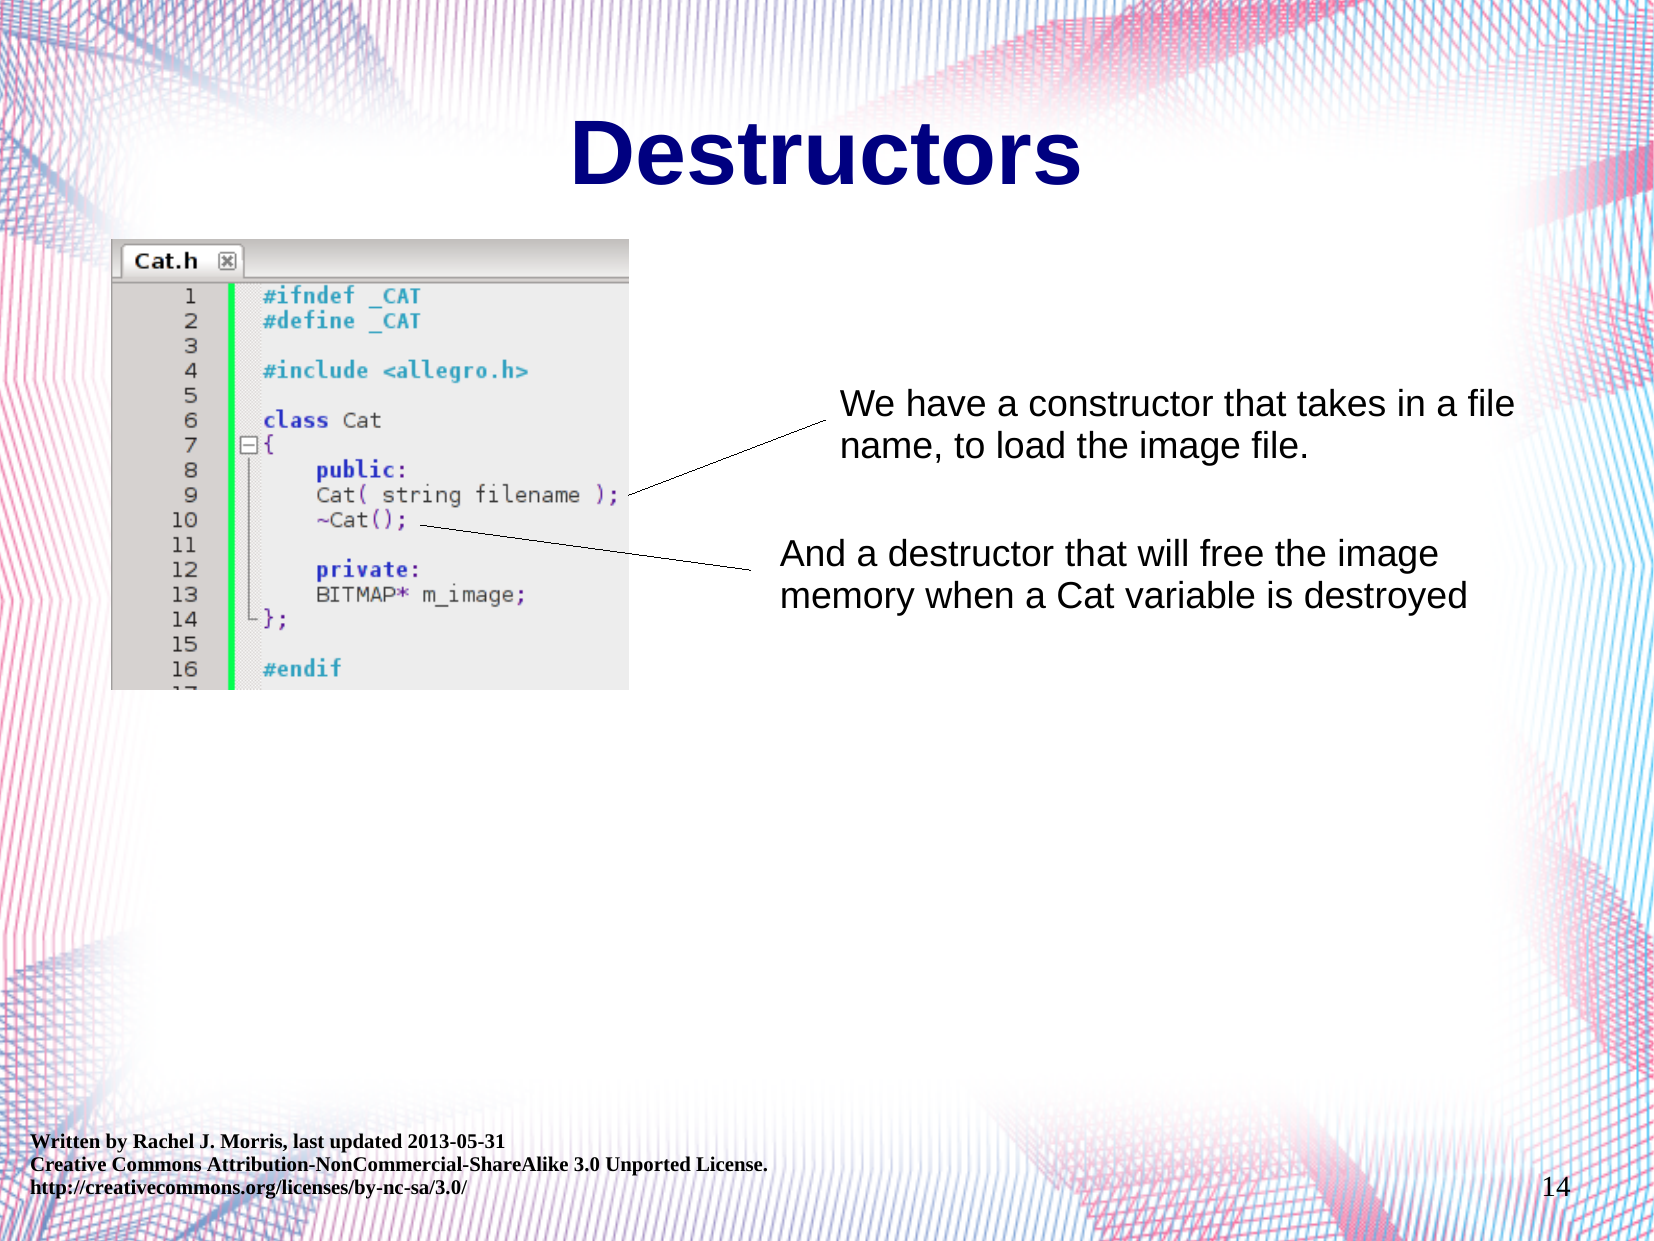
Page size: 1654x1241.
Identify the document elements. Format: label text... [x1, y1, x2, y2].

text_box We have a constructor that takes in a file name, to load the image file. [825, 375, 1561, 475]
title Destructors [82, 49, 1571, 257]
picture [0, 0, 1654, 1241]
text_box And a destructor that will free the image memory when a Cat variable is destroyed [765, 525, 1501, 624]
